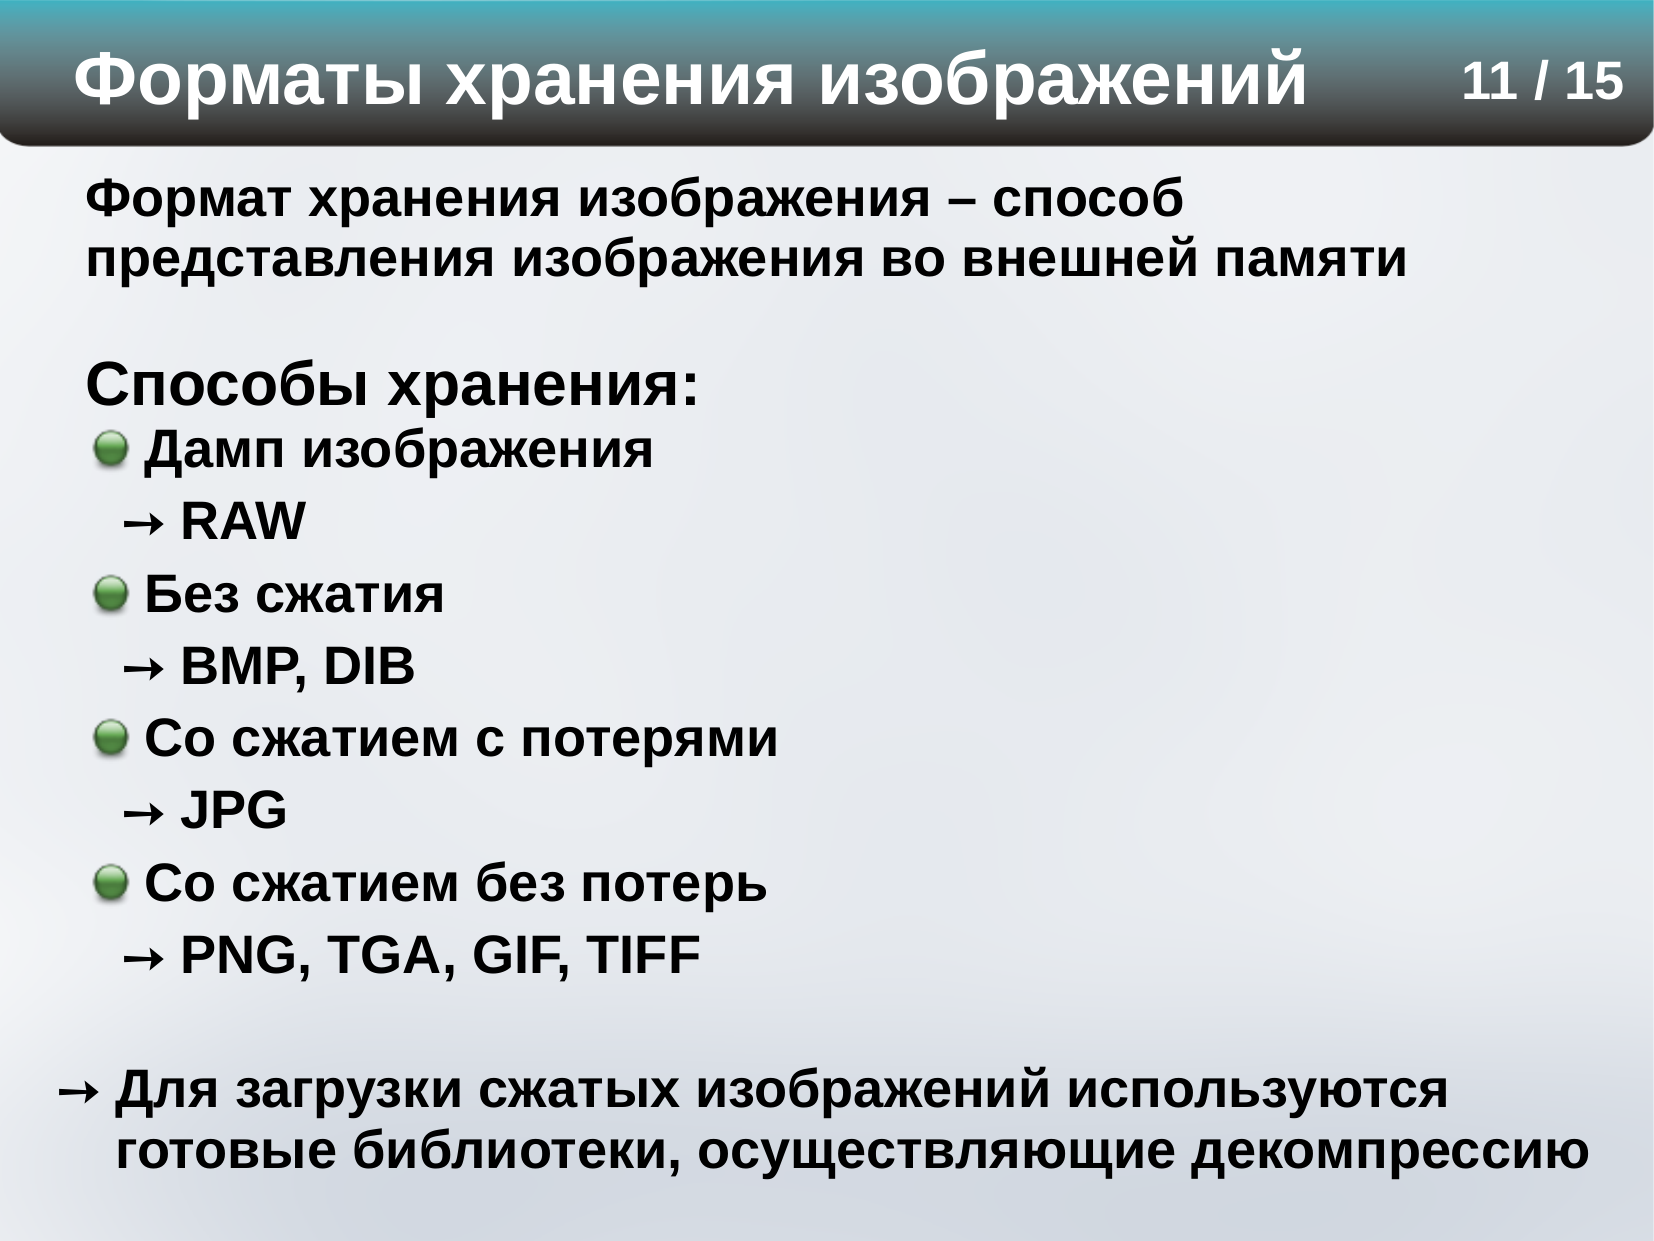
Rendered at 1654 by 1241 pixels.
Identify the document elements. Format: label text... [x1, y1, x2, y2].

text_box Формат хранения изображения – способ представления изображения во внешней памяти Способы хранения: Дамп изображения RAW Без сжатия BMP, DIB Со сжатием с потерями JPG Со сжатием без потерь PNG, TGA, GIF, TIFF [70, 159, 1595, 993]
text_box Форматы хранения изображений [59, 29, 1359, 129]
text_box <номер> / 15 [1446, 42, 1654, 179]
picture [0, 0, 1654, 1241]
text_box Для загрузки сжатых изображений используются готовые библиотеки, осуществляющие декомпрессию [41, 1051, 1636, 1188]
